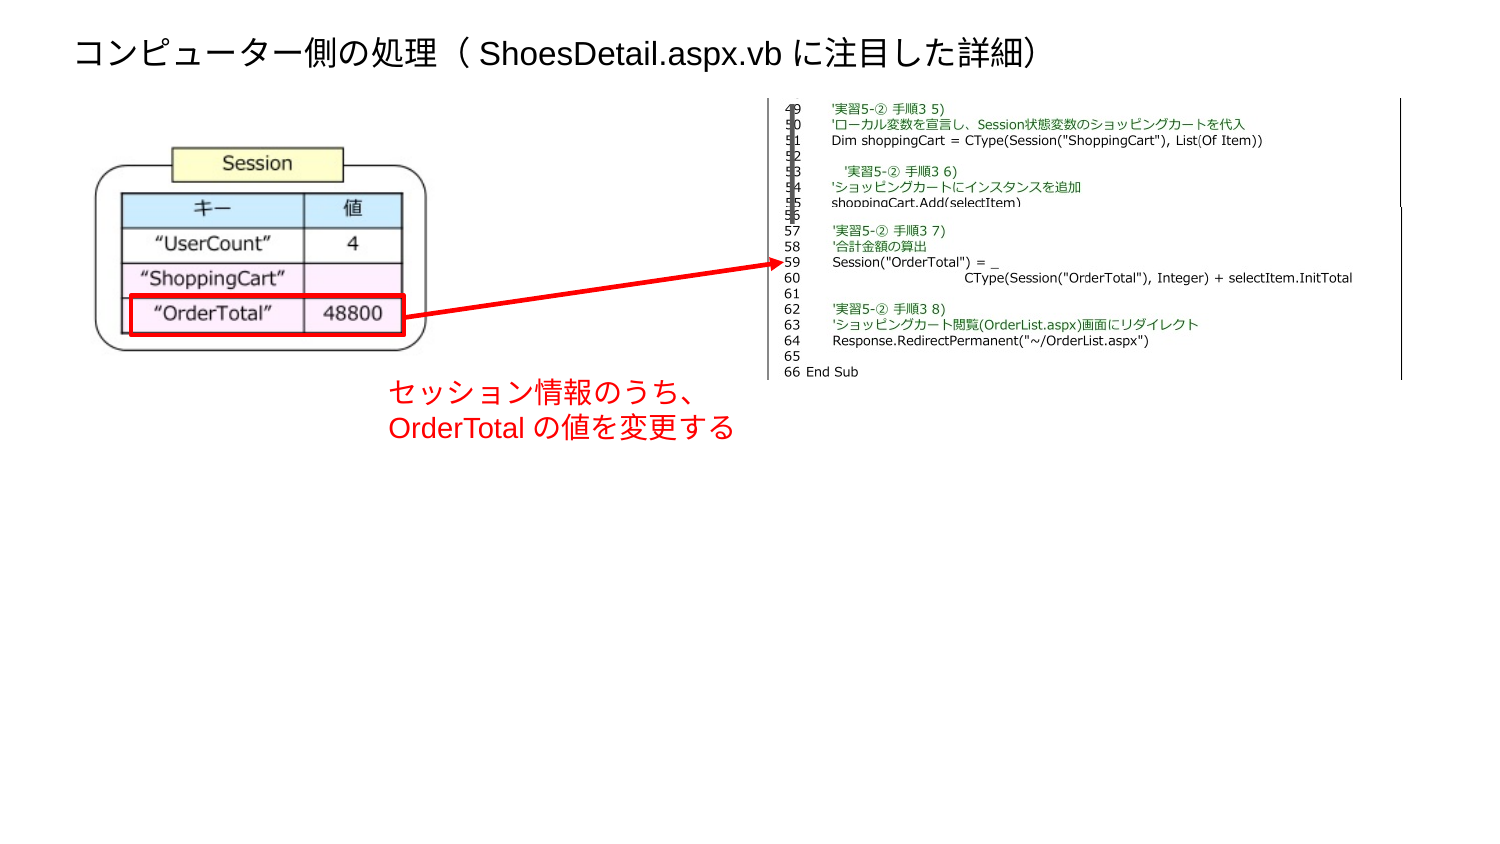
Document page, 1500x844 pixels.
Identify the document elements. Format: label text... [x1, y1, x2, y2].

picture [762, 98, 1418, 380]
text_box セッション情報のうち、 OrderTotalの値を変更する [373, 359, 778, 452]
title コンピューター側の処理（ShoesDetail.aspx.vbに注目した詳細） [57, 16, 1455, 69]
picture [133, 298, 402, 333]
picture [76, 123, 444, 368]
